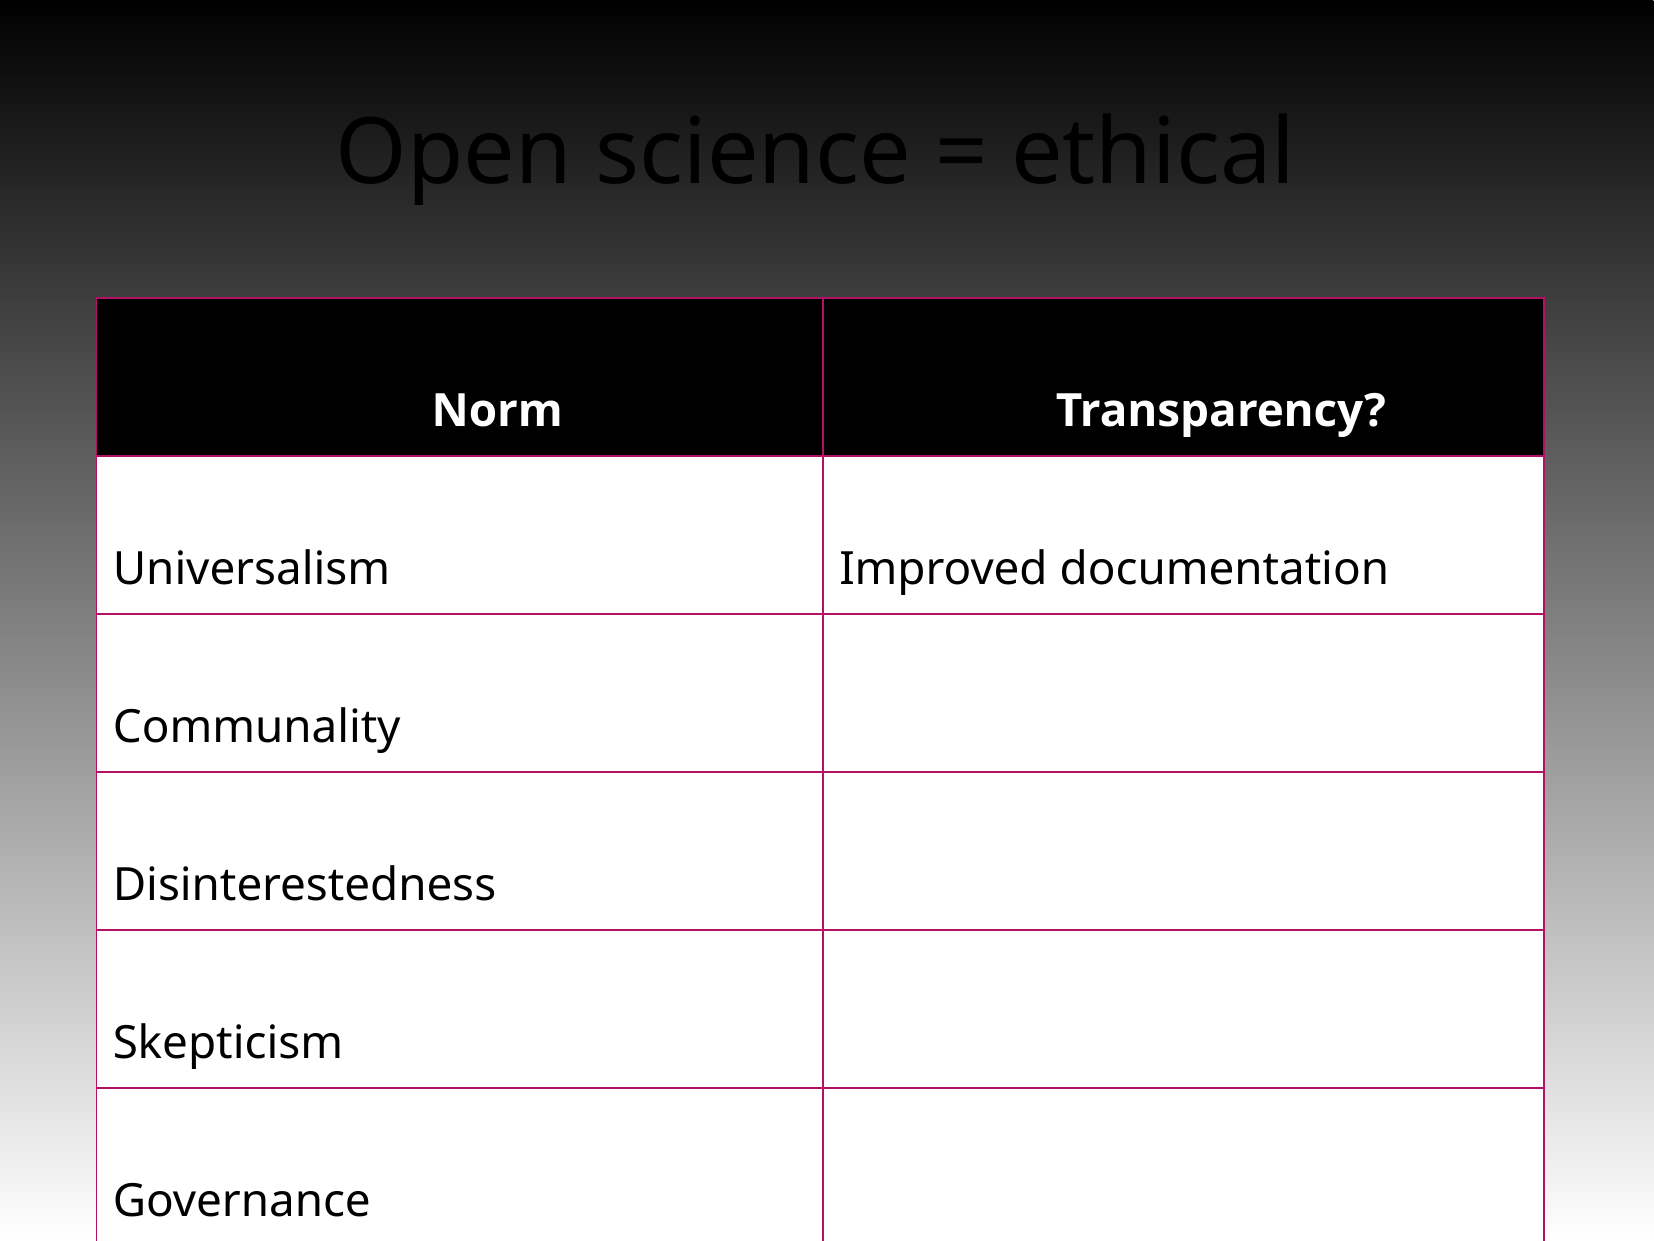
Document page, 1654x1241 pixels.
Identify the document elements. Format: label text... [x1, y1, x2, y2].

table_cell [824, 615, 1543, 771]
table_header Norm [97, 299, 822, 455]
table_cell Universalism [97, 457, 822, 613]
table_cell [824, 1089, 1543, 1241]
title Open science = ethical [71, 45, 1561, 253]
table_cell Disinterestedness [97, 773, 822, 929]
table_cell Governance [97, 1089, 822, 1241]
table_header Transparency? [824, 299, 1543, 455]
table_cell Skepticism [97, 931, 822, 1087]
table_cell [824, 773, 1543, 929]
table_cell Communality [97, 615, 822, 771]
table_cell [824, 931, 1543, 1087]
table_cell Improved documentation [824, 457, 1543, 613]
